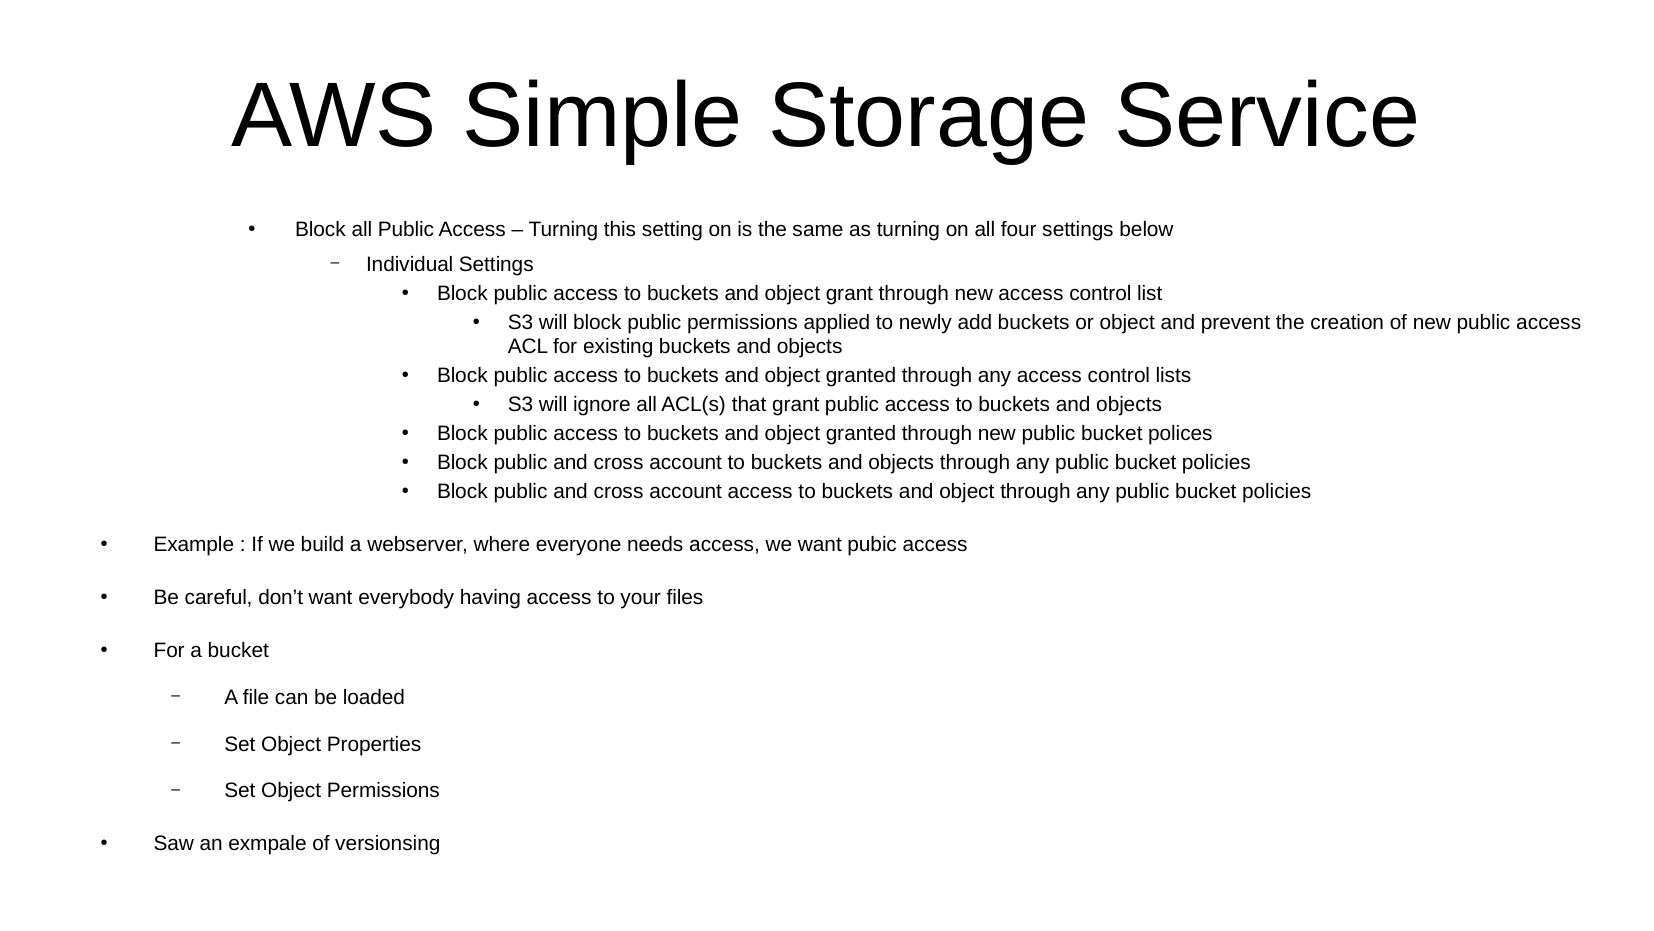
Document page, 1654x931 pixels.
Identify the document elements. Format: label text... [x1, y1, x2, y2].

title AWS Simple Storage Service [82, 37, 1571, 193]
list Block all Public Access – Turning this setting on is the same as turning on all four settings below Individual Settings Block public access to buckets and object grant through new access control list S3 will block public permissions applied to newly add buckets or object and prevent the creation of new public access ACL for existing buckets and objects Block public access to buckets and object granted through any access control lists S3 will ignore all ACL(s) that grant public access to buckets and objects Block public access to buckets and object granted through new public bucket polices Block public and cross account to buckets and objects through any public bucket policies Block public and cross account access to buckets and object through any public bucket policies Example : If we build a webserver, where everyone needs access, we want pubic access Be careful, don’t want everybody having access to your files For a bucket A file can be loaded Set Object Properties Set Object Permissions Saw an exmpale of versionsing [82, 217, 1621, 916]
